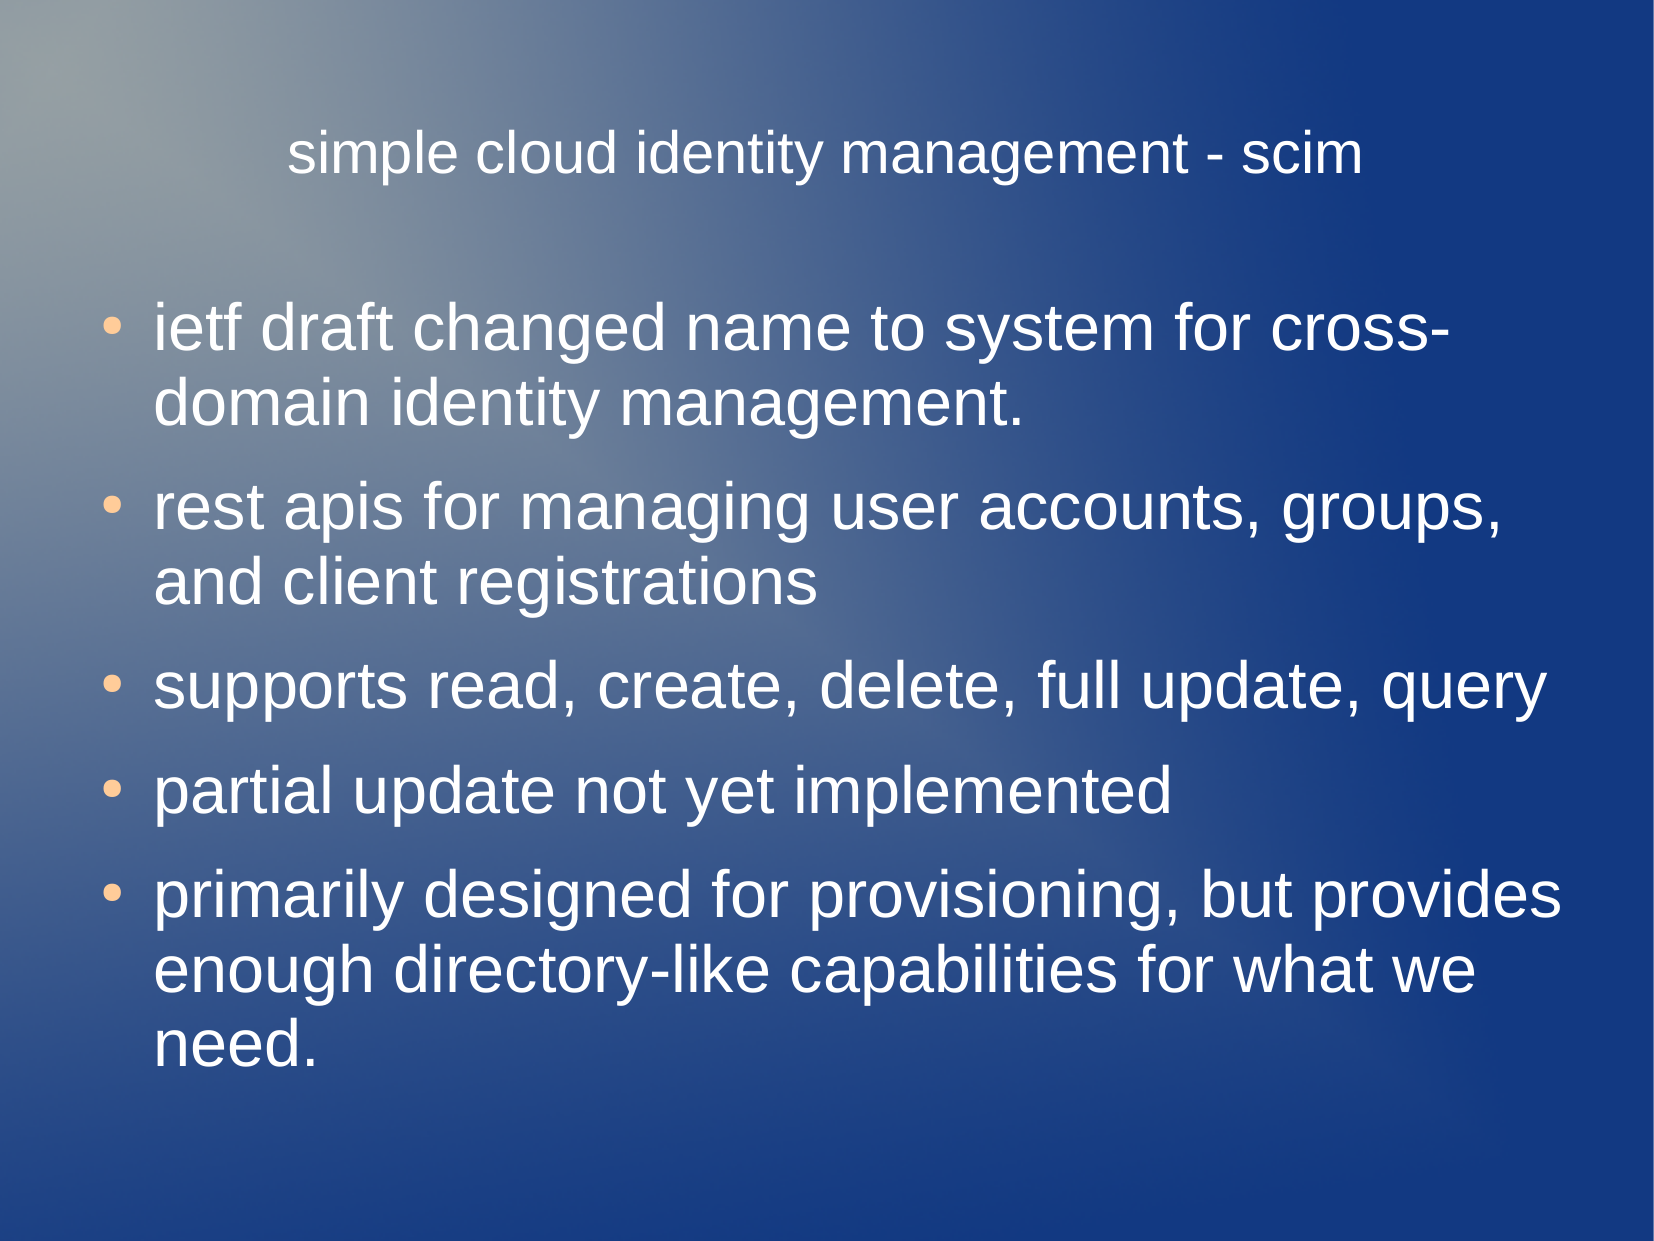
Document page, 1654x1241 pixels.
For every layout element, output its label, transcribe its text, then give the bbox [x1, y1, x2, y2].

title simple cloud identity management - scim [82, 49, 1571, 257]
picture [0, 0, 1654, 1241]
list ietf draft changed name to system for cross-domain identity management. rest apis for managing user accounts, groups, and client registrations supports read, create, delete, full update, query partial update not yet implemented primarily designed for provisioning, but provides enough directory-like capabilities for what we need. [82, 290, 1571, 1082]
